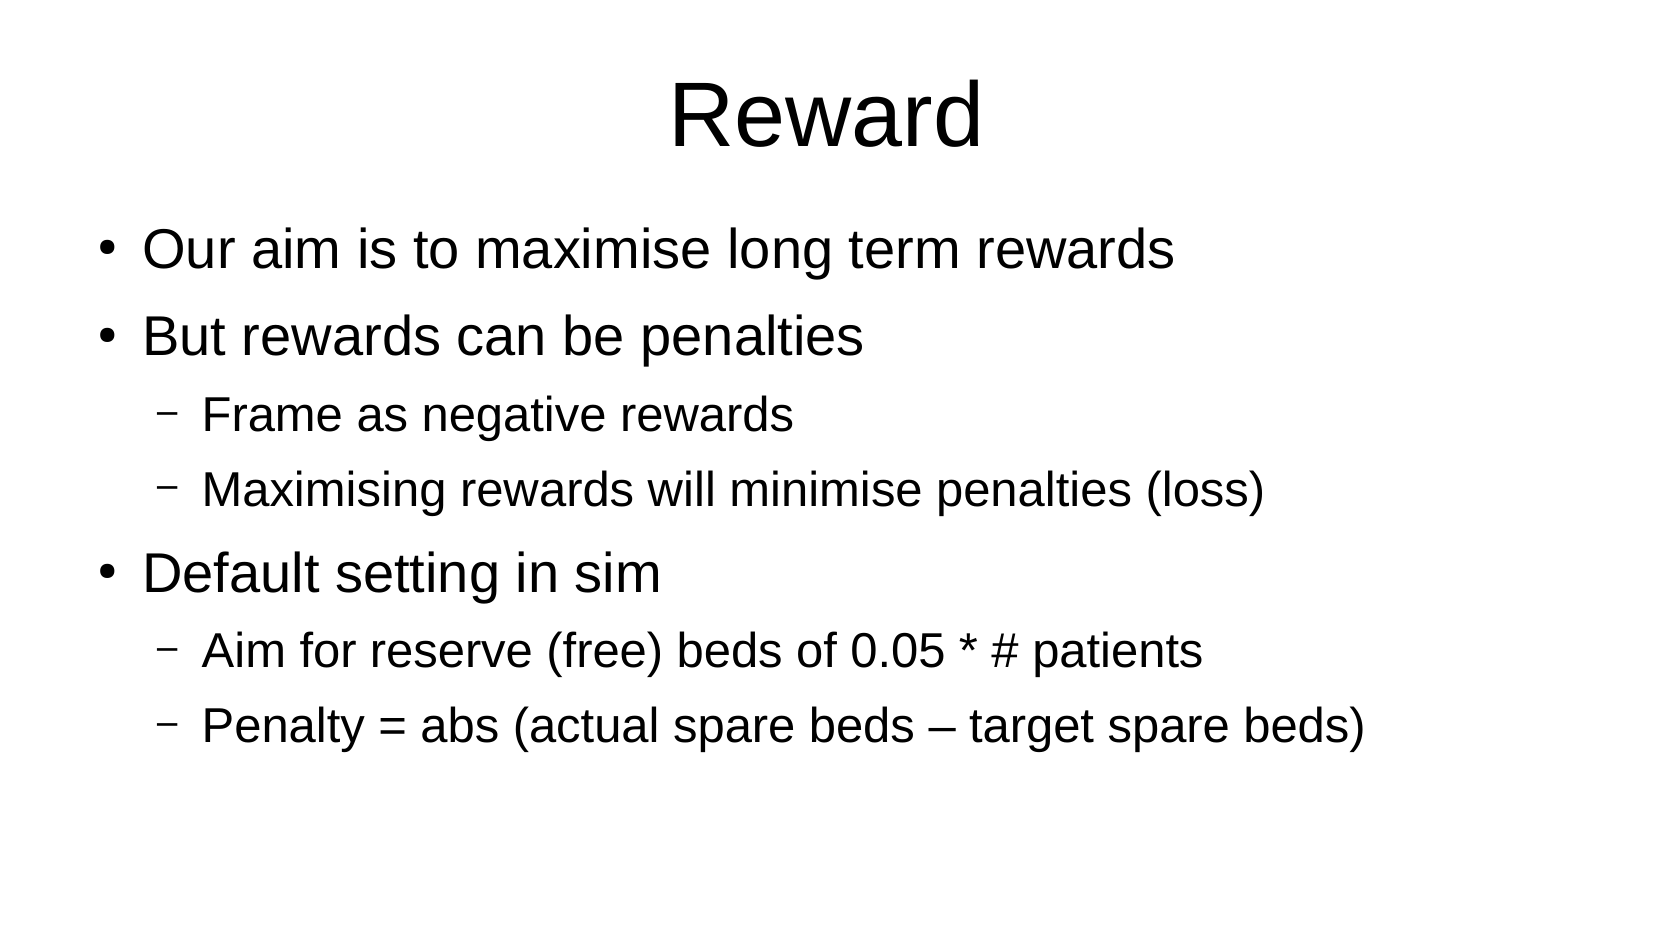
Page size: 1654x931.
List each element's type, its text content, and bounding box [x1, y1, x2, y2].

title Reward [82, 37, 1571, 193]
list Our aim is to maximise long term rewards But rewards can be penalties Frame as negative rewards Maximising rewards will minimise penalties (loss) Default setting in sim Aim for reserve (free) beds of 0.05 * # patients Penalty = abs (actual spare beds – target spare beds) [82, 217, 1571, 758]
